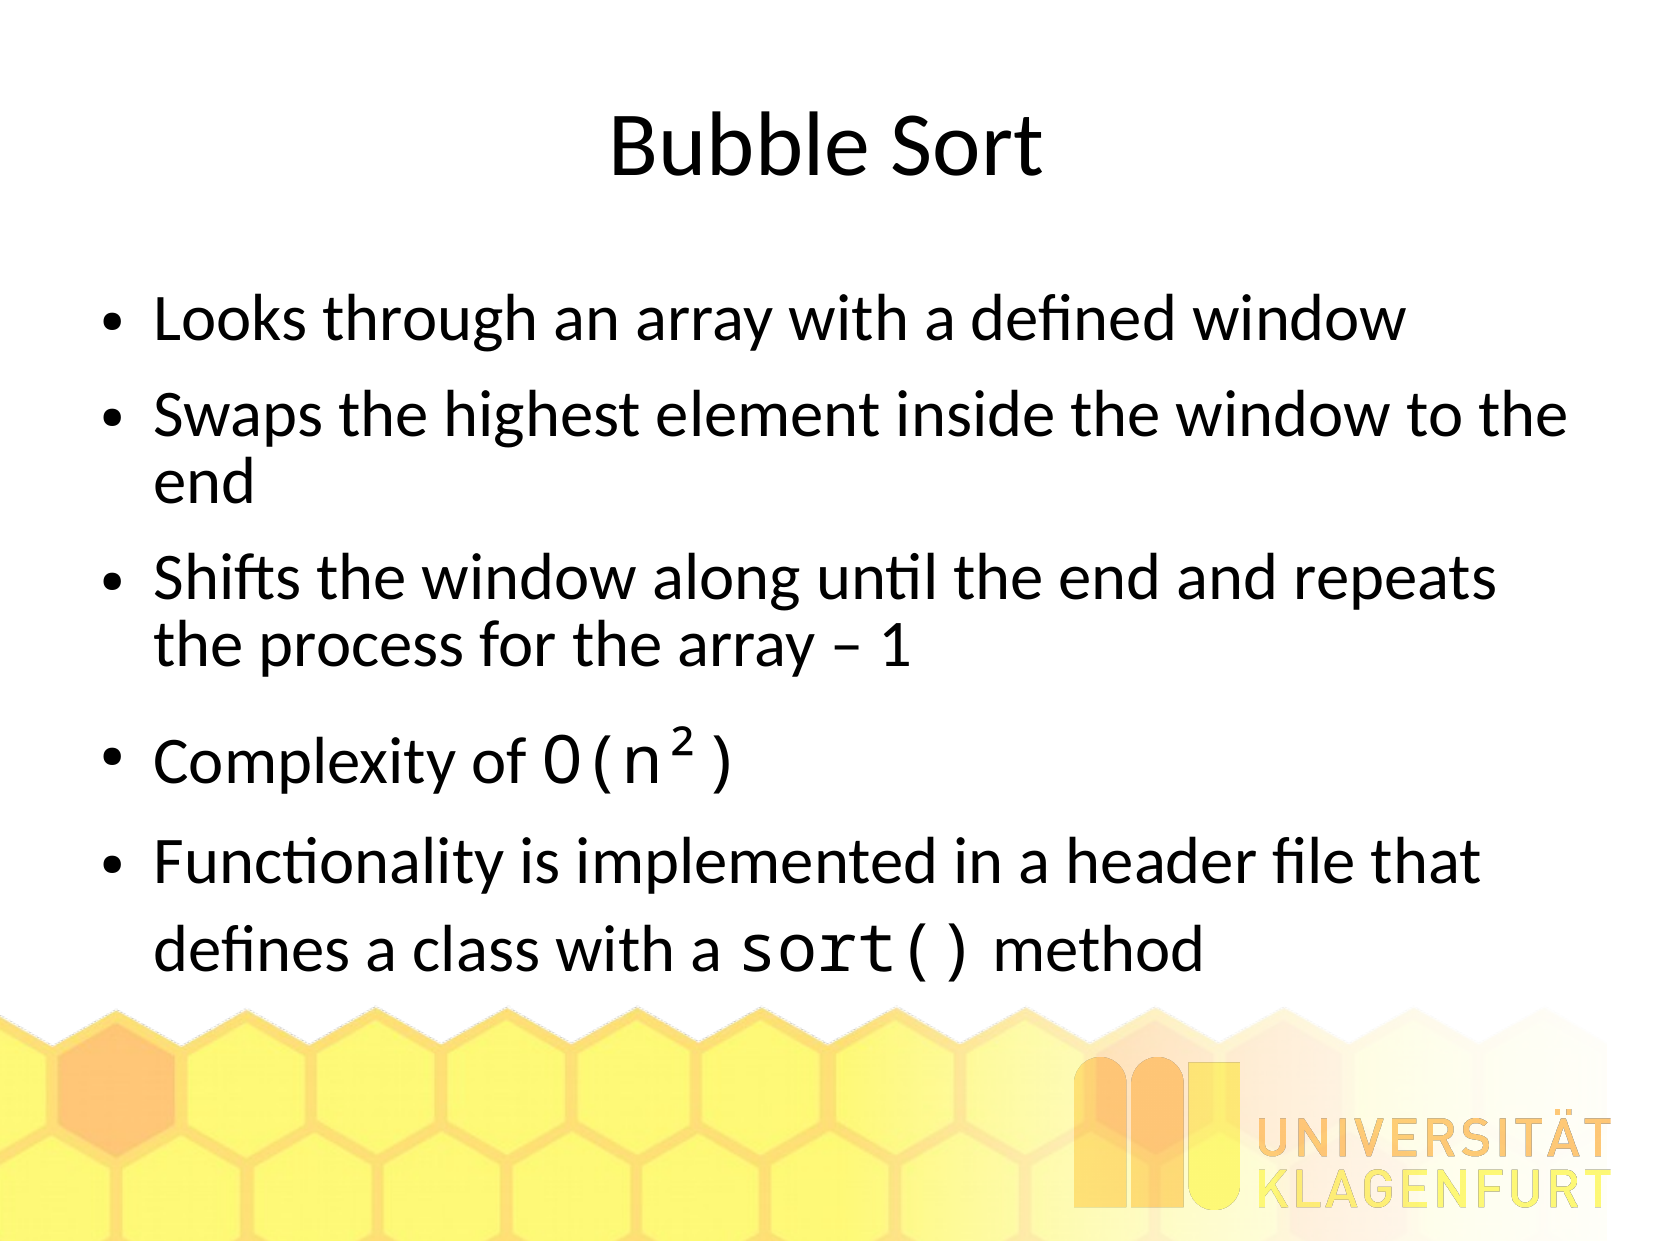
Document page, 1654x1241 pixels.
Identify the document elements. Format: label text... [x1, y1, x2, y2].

picture [0, 1003, 1611, 1241]
title Bubble Sort [82, 49, 1571, 257]
list Looks through an array with a defined window Swaps the highest element inside the window to the end Shifts the window along until the end and repeats the process for the array – 1 Complexity of O(n²) Functionality is implemented in a header file that defines a class with a sort() method [82, 290, 1571, 1010]
